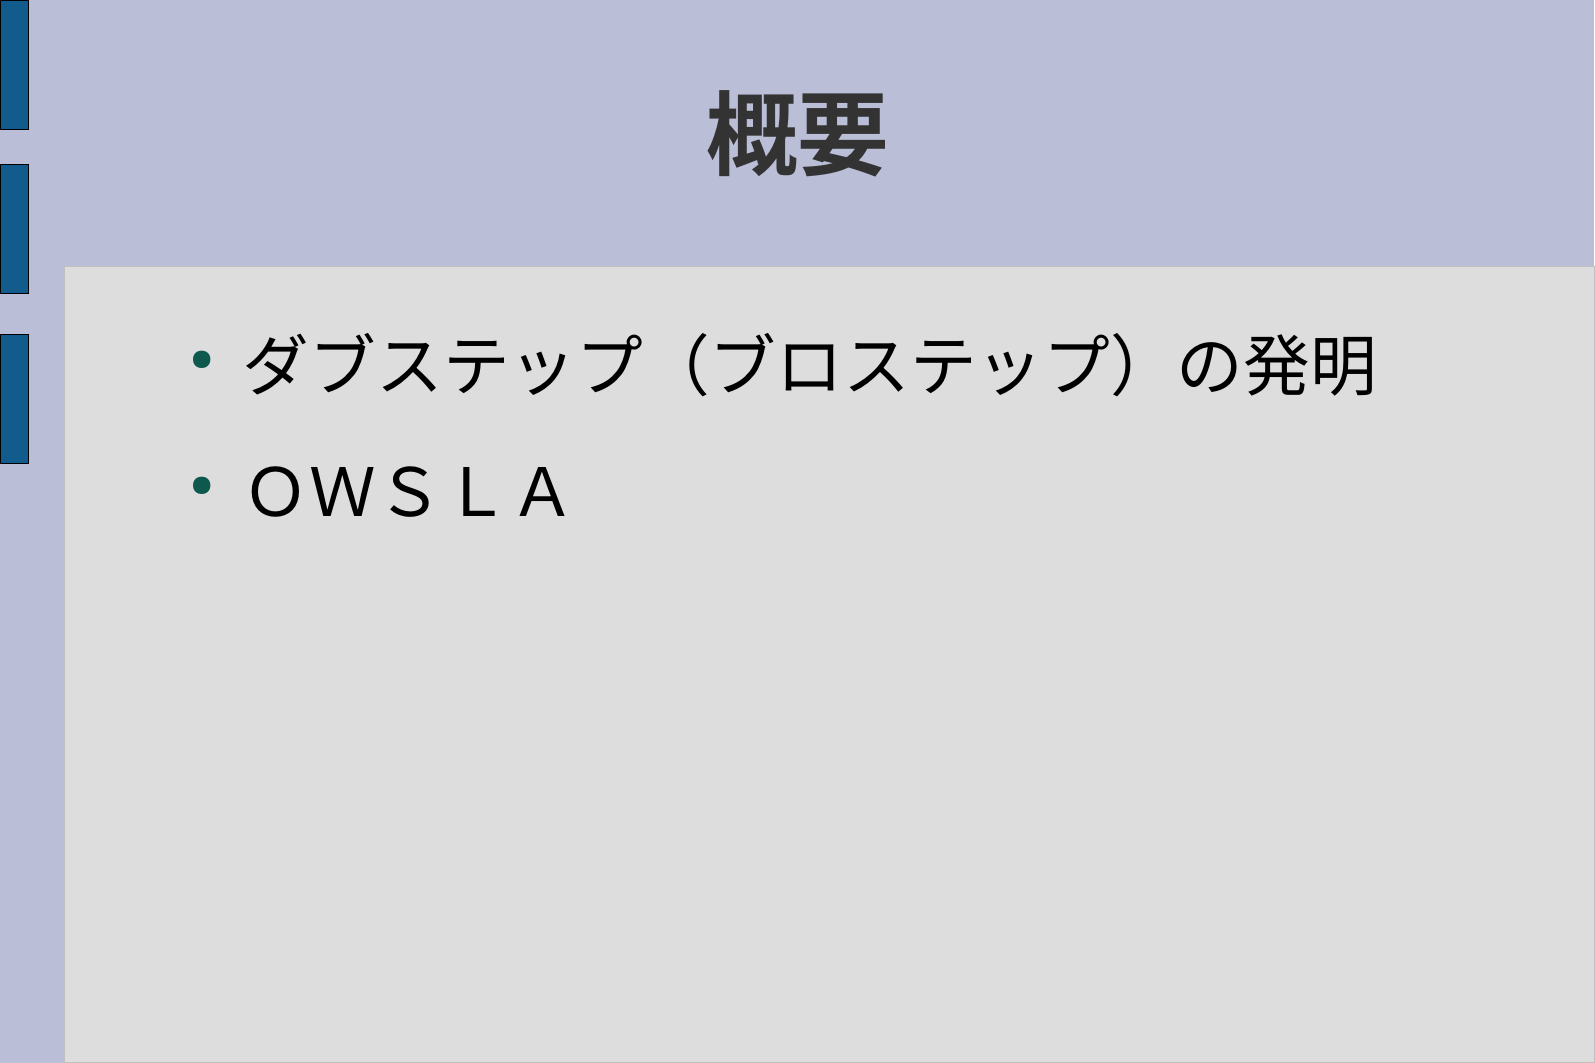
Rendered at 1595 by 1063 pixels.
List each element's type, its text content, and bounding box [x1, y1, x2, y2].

list ダブステップ（ブロステップ）の発明 ＯＷＳＬＡ [172, 312, 1514, 983]
title 概要 [117, 39, 1479, 218]
